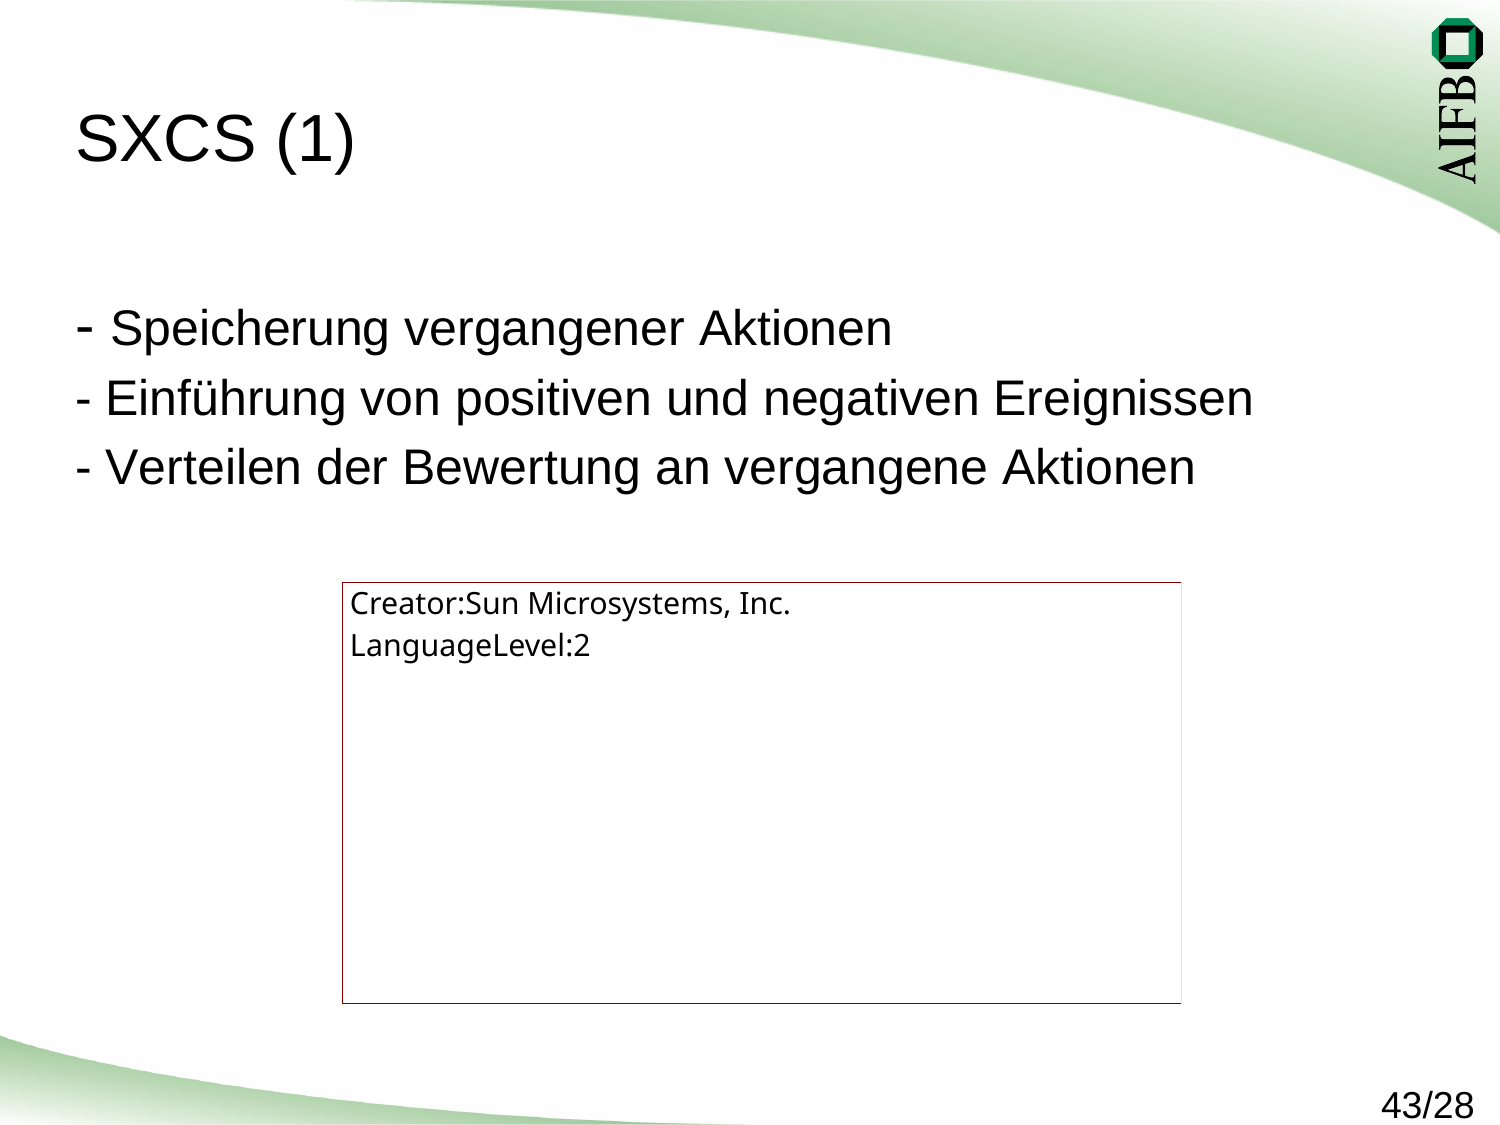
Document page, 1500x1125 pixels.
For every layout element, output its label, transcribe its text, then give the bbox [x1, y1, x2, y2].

picture [340, 999, 1182, 1004]
title SXCS (1) [75, 44, 1425, 233]
picture [345, 0, 1500, 234]
picture [0, 1035, 751, 1125]
subtitle - Speicherung vergangener Aktionen - Einführung von positiven und negativen Ereignissen - Verteilen der Bewertung an vergangene Aktionen [75, 269, 1425, 999]
